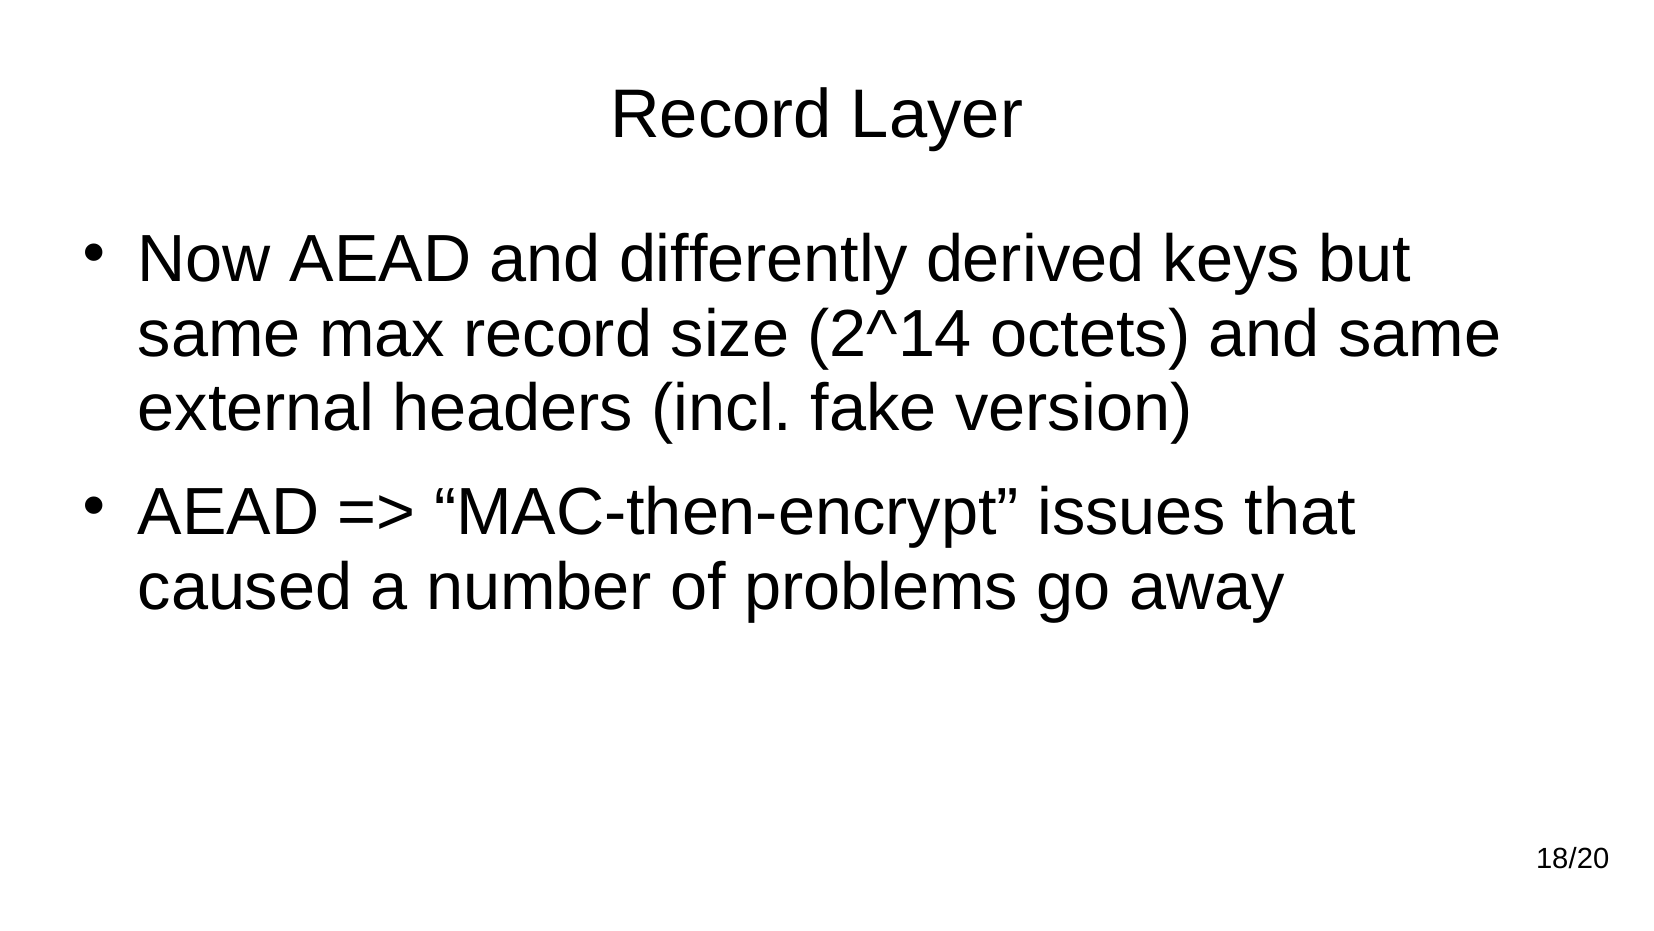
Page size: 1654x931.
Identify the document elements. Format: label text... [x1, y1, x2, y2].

list Now AEAD and differently derived keys but same max record size (2^14 octets) and same external headers (incl. fake version) AEAD => “MAC-then-encrypt” issues that caused a number of problems go away [82, 217, 1571, 869]
title Record Layer [82, 37, 1571, 193]
